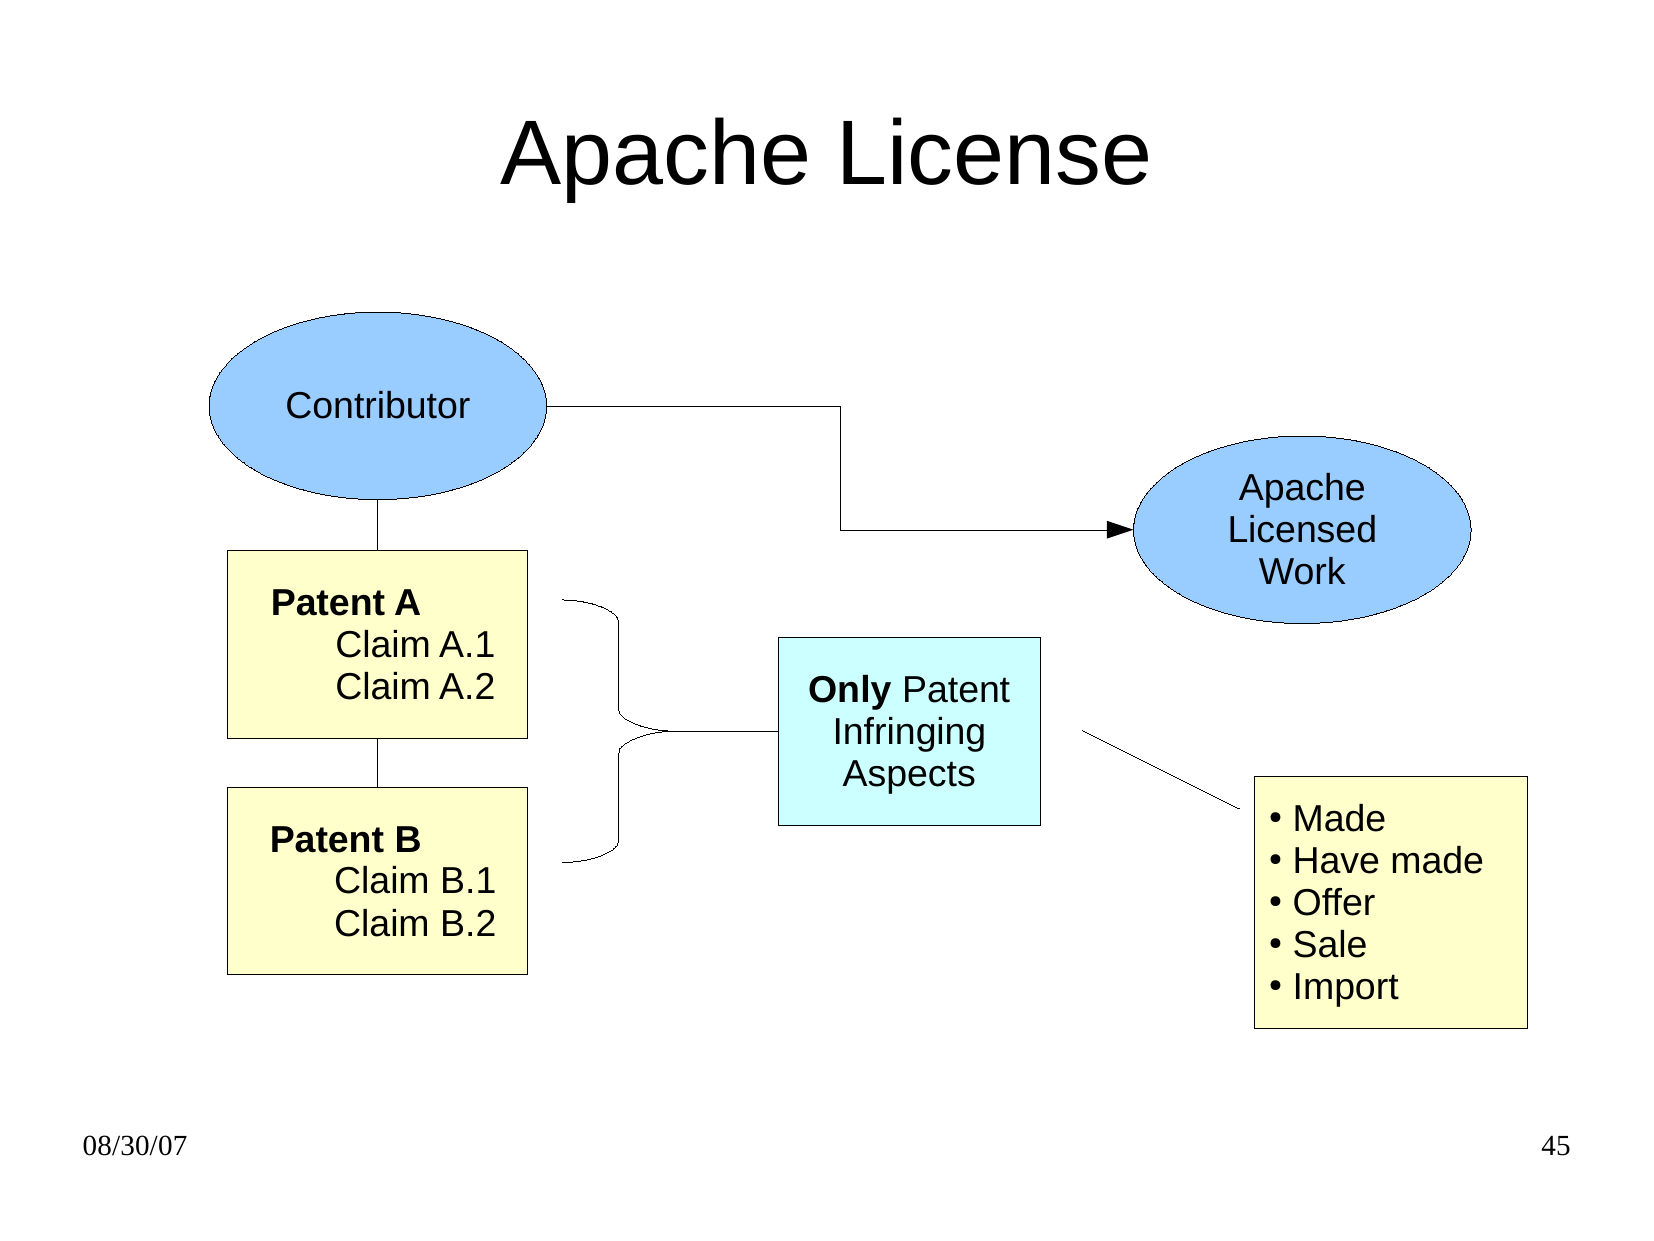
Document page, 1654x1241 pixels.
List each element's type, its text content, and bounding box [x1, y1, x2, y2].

text_box Patent B Claim B.1 Claim B.2 [227, 787, 528, 975]
text_box Apache Licensed Work [1133, 436, 1472, 624]
text_box Contributor [209, 312, 547, 500]
text_box Made Have made Offer Sale Import [1254, 776, 1527, 1029]
text_box Patent A Claim A.1 Claim A.2 [227, 550, 528, 739]
title Apache License [82, 49, 1571, 257]
text_box Only Patent Infringing Aspects [778, 637, 1041, 826]
